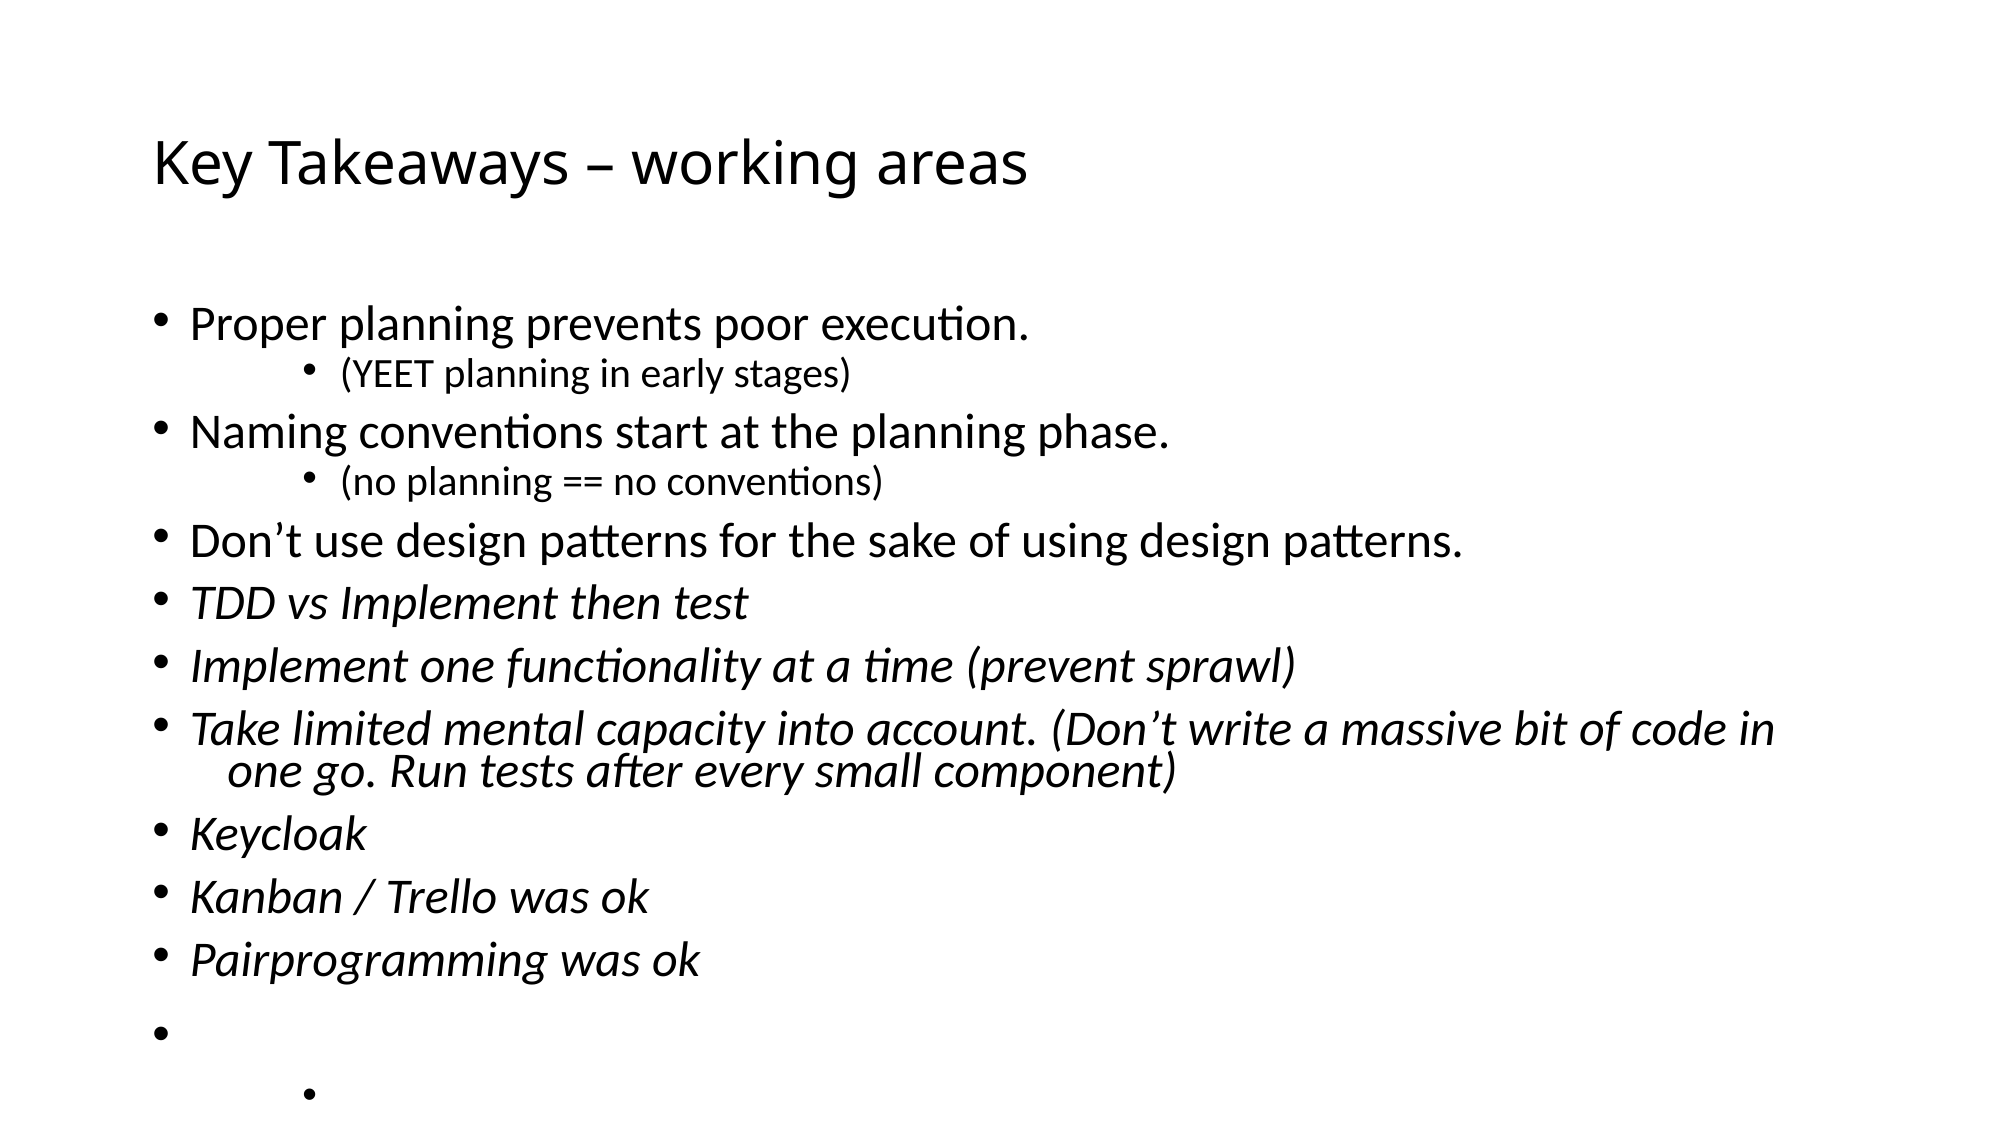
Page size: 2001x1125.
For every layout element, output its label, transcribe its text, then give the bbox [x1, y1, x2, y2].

list Proper planning prevents poor execution. (YEET planning in early stages) Naming conventions start at the planning phase. (no planning == no conventions) Don’t use design patterns for the sake of using design patterns. TDD vs Implement then test Implement one functionality at a time (prevent sprawl) Take limited mental capacity into account. (Don’t write a massive bit of code in one go. Run tests after every small component) Keycloak Kanban / Trello was ok Pairprogramming was ok [137, 299, 1863, 1014]
title Key Takeaways – working areas [137, 59, 1863, 278]
